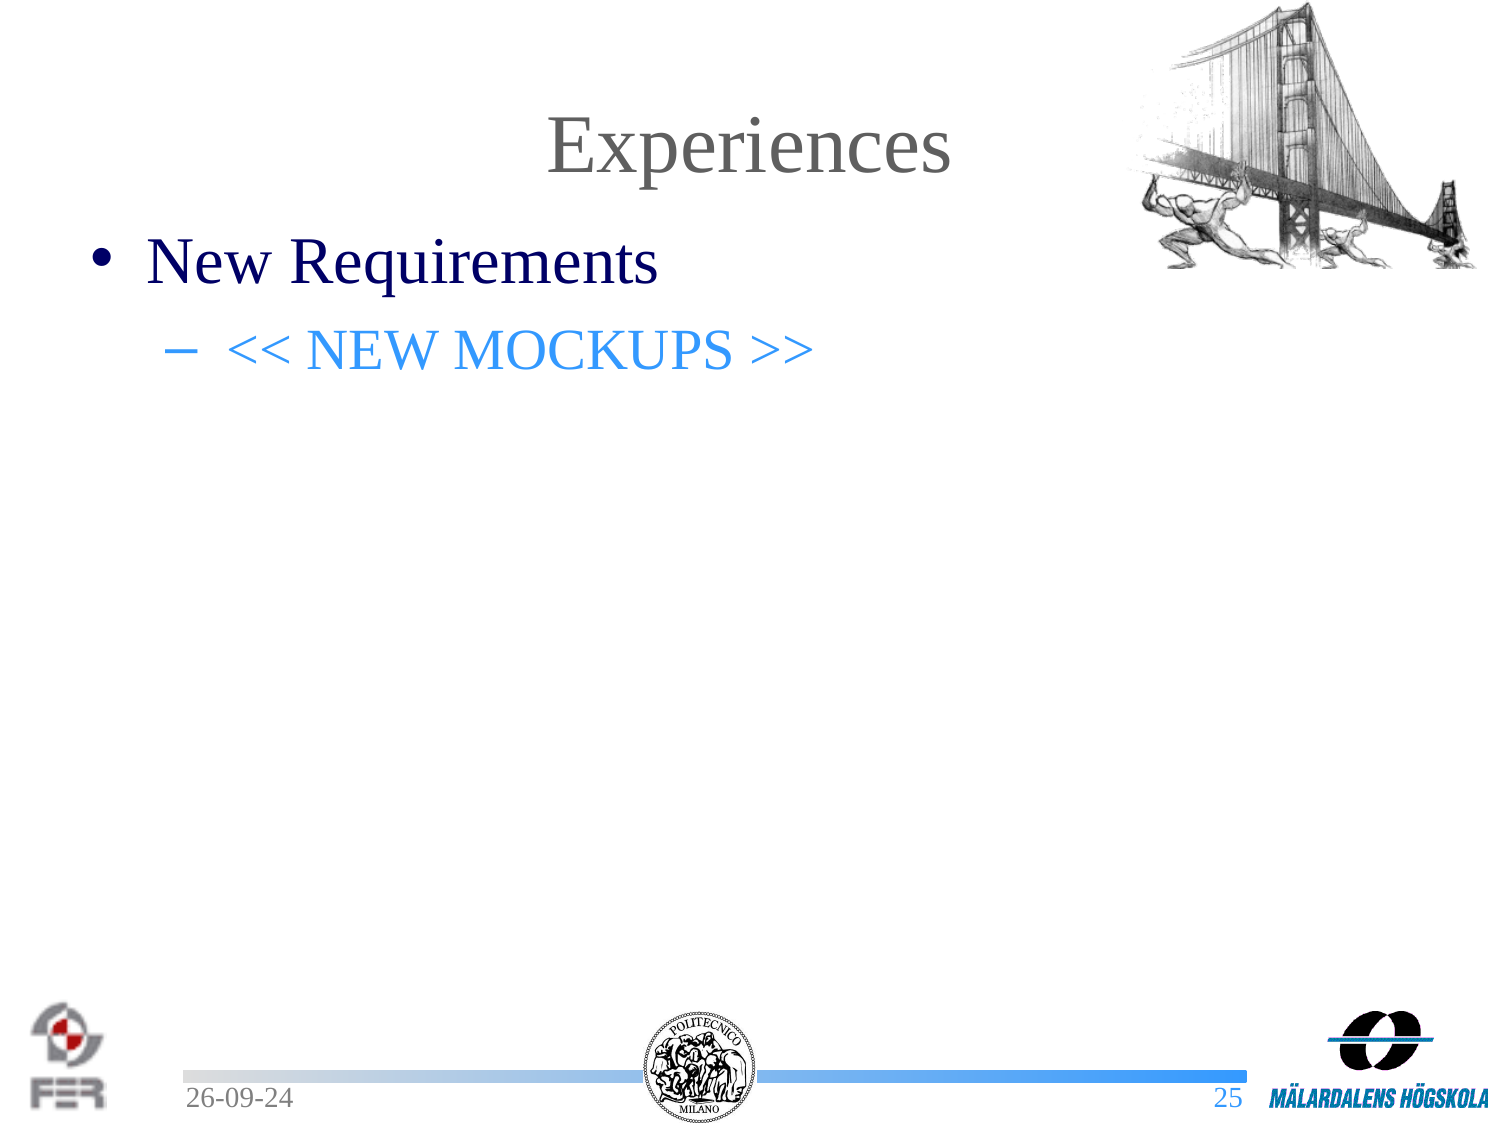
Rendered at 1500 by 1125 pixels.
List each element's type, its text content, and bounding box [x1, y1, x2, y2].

picture [1269, 1011, 1488, 1108]
text_box <numero> [1186, 1070, 1258, 1114]
picture [643, 1011, 757, 1123]
list New Requirements << NEW MOCKUPS >> [75, 209, 1426, 952]
picture [29, 987, 107, 1125]
picture [1454, 1091, 1459, 1108]
picture [1435, 1096, 1441, 1104]
text_box 13-12-02 [171, 1070, 396, 1114]
picture [1122, 0, 1477, 269]
title Experiences [75, 45, 1122, 209]
picture [1368, 1093, 1374, 1104]
